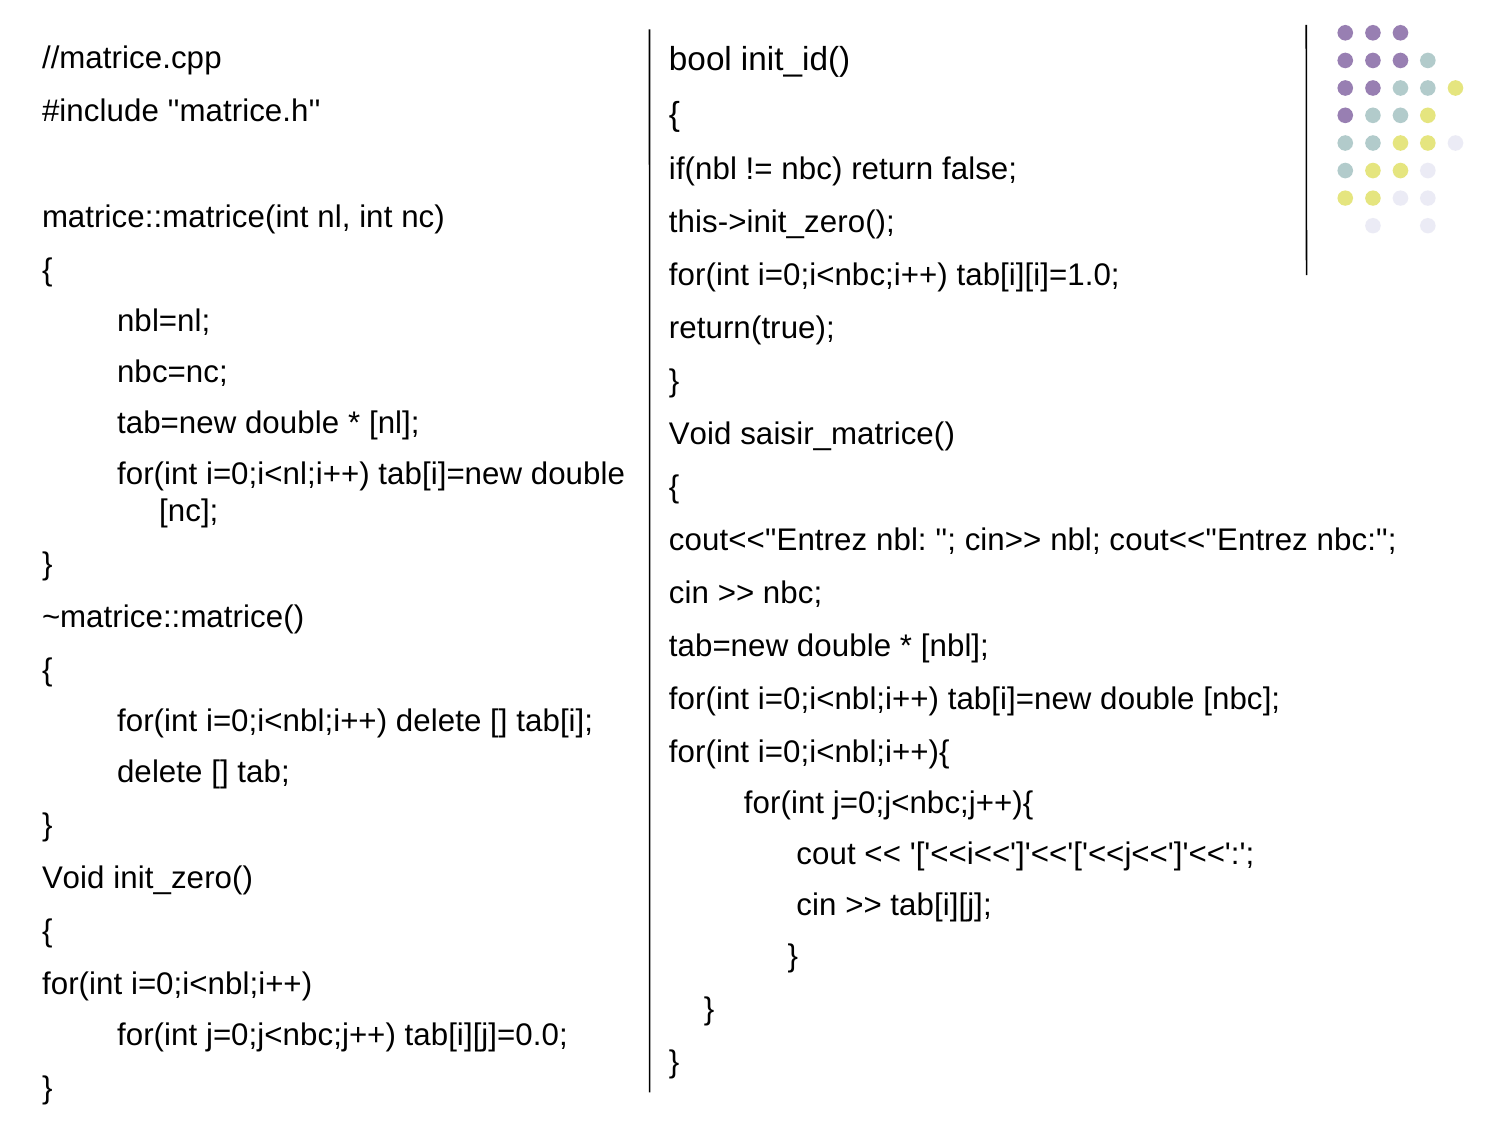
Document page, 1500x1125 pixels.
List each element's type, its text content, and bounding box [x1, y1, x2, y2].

list //matrice.cpp #include ''matrice.h'' matrice::matrice(int nl, int nc) { nbl=nl; nbc=nc; tab=new double * [nl]; for(int i=0;i<nl;i++) tab[i]=new double [nc]; } ~matrice::matrice() { for(int i=0;i<nbl;i++) delete [] tab[i]; delete [] tab; } Void init_zero() { for(int i=0;i<nbl;i++) for(int j=0;j<nbc;j++) tab[i][j]=0.0; } [22, 29, 680, 1125]
list bool init_id() { if(nbl != nbc) return false; this->init_zero(); for(int i=0;i<nbc;i++) tab[i][i]=1.0; return(true); } Void saisir_matrice() { cout<<''Entrez nbl: ''; cin>> nbl; cout<<''Entrez nbc:''; cin >> nbc; tab=new double * [nbl]; for(int i=0;i<nbl;i++) tab[i]=new double [nbc]; for(int i=0;i<nbl;i++){ for(int j=0;j<nbc;j++){ cout << '['<<i<<']'<<'['<<j<<']'<<':'; cin >> tab[i][j]; } } } [651, 29, 1477, 1093]
